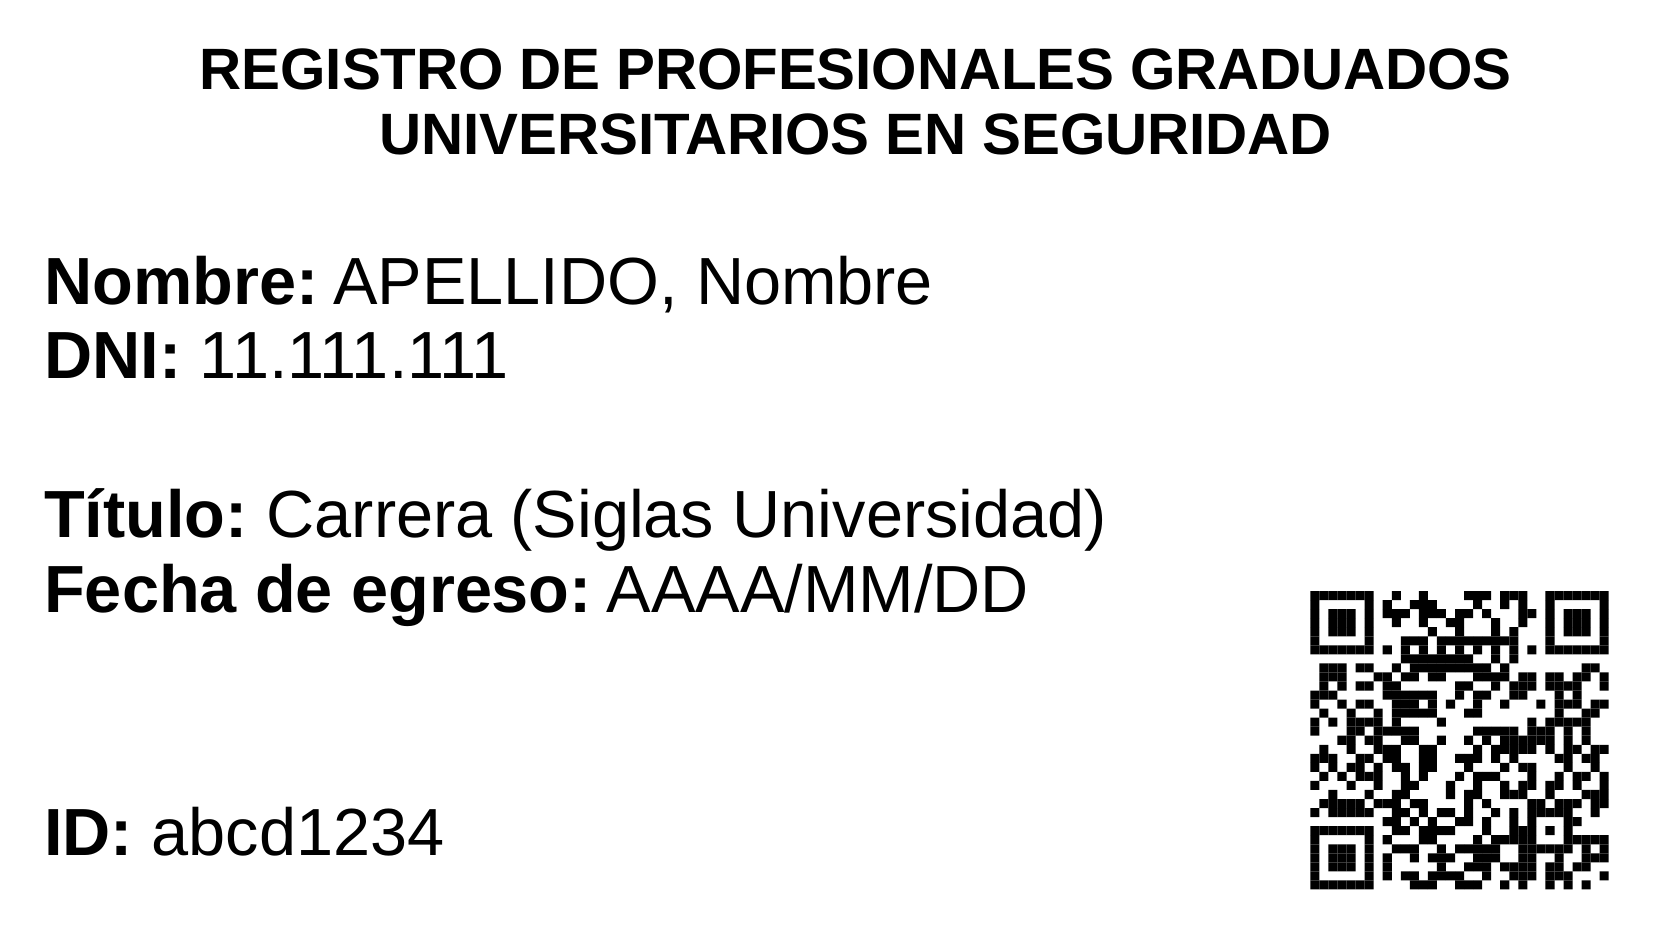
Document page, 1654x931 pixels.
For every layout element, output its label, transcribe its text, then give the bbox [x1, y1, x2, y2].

picture [1269, 550, 1650, 931]
text_box Nombre: APELLIDO, Nombre DNI: 11.111.111 Título: Carrera (Siglas Universidad) Fecha de egreso: AAAA/MM/DD ID: abcd1234 [29, 236, 1625, 877]
text_box REGISTRO DE PROFESIONALES GRADUADOS UNIVERSITARIOS EN SEGURIDAD [57, 29, 1654, 175]
